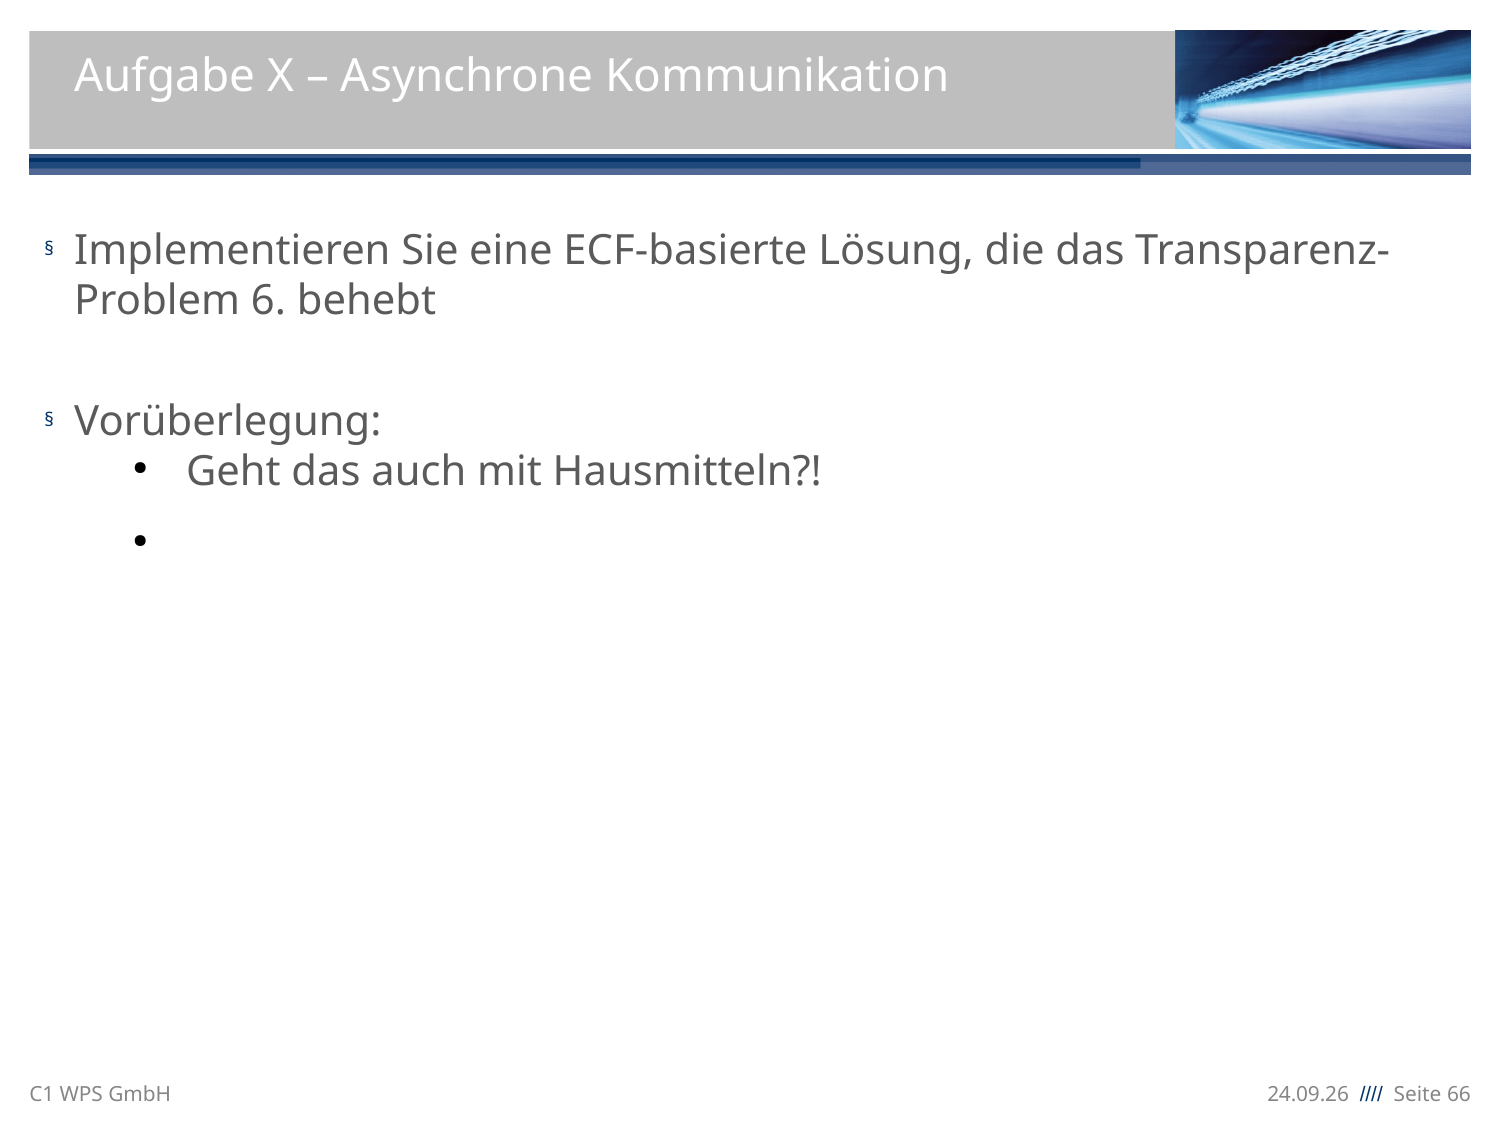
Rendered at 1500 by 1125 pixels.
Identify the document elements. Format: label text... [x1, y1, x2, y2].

picture [1175, 30, 1471, 149]
title Aufgabe X – Asynchrone Kommunikation [29, 31, 1176, 149]
picture [29, 154, 1471, 175]
list Implementieren Sie eine ECF-basierte Lösung, die das Transparenz-Problem 6. behebt Vorüberlegung: Geht das auch mit Hausmitteln?! [29, 208, 1471, 1059]
